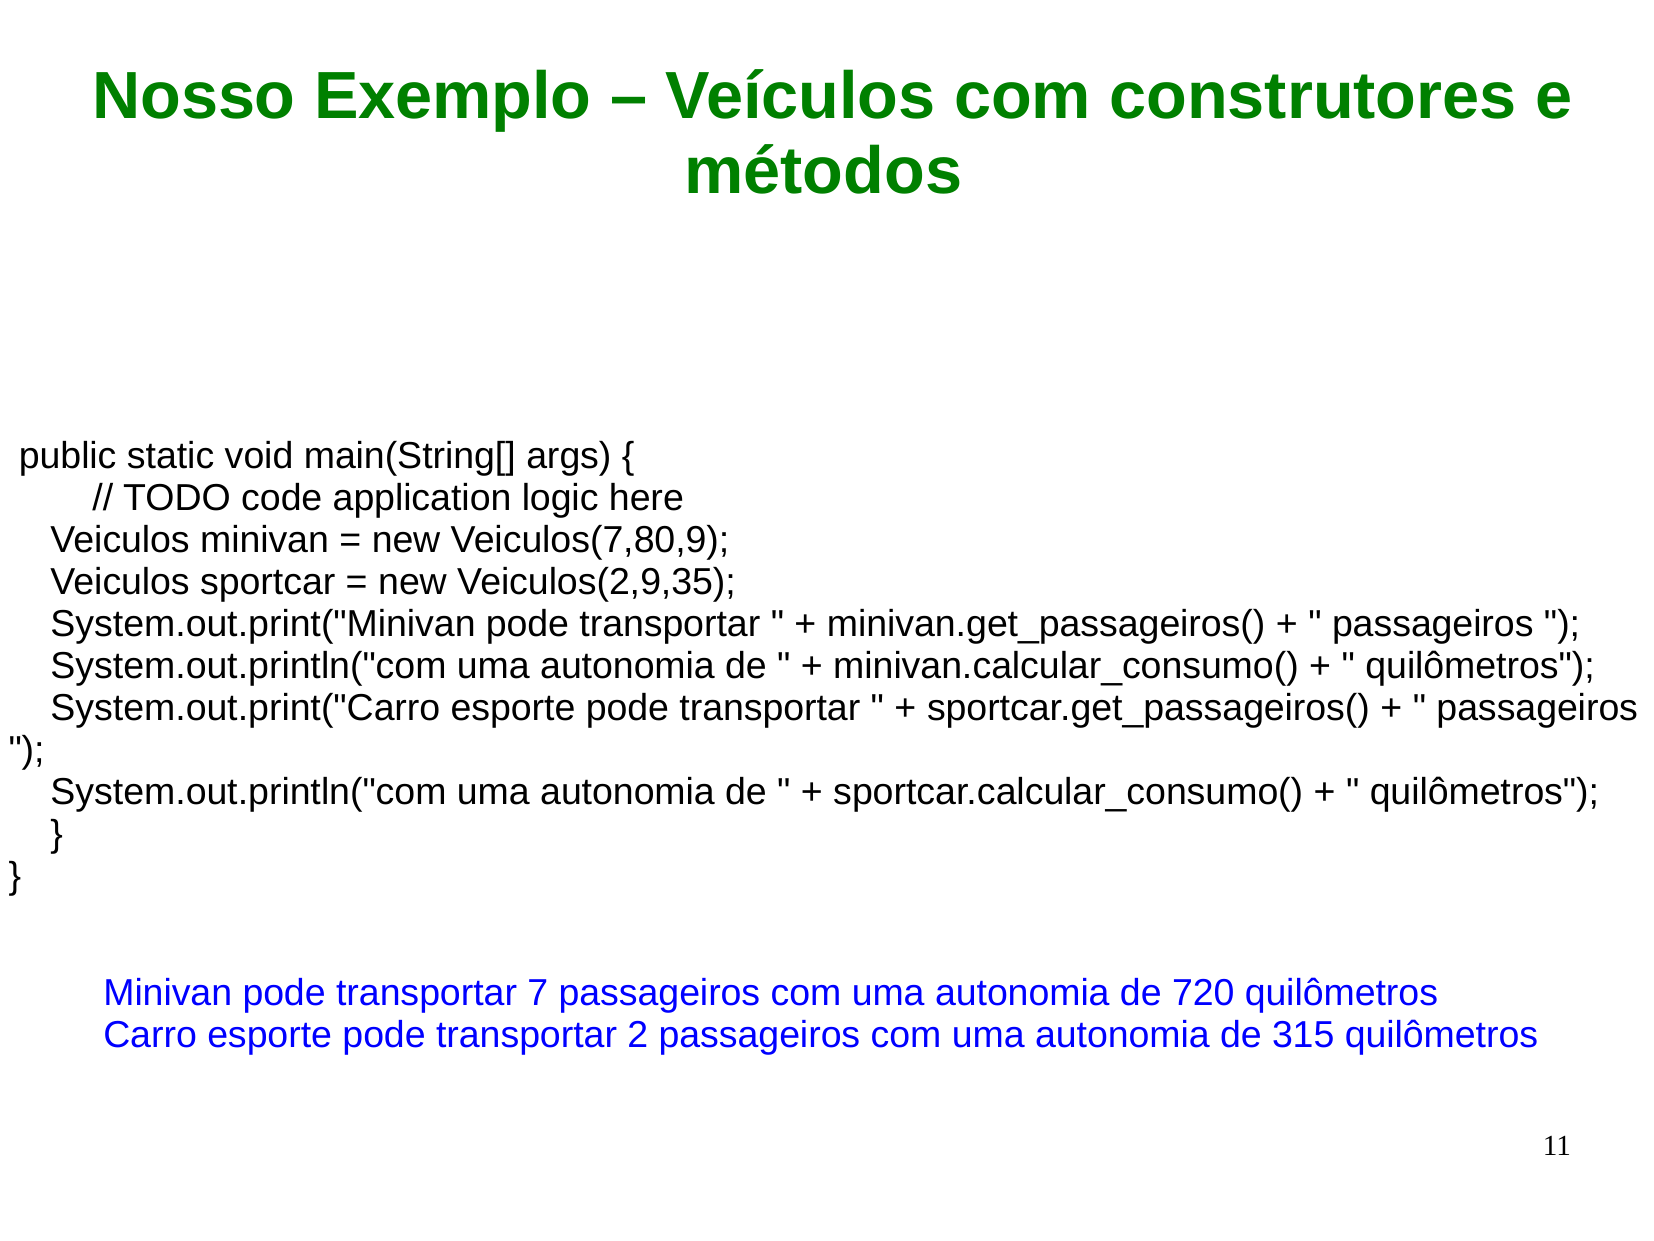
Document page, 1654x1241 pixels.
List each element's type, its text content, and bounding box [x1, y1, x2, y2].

title Nosso Exemplo – Veículos com construtores e métodos [88, 29, 1577, 237]
text_box Minivan pode transportar 7 passageiros com uma autonomia de 720 quilômetros Carro esporte pode transportar 2 passageiros com uma autonomia de 315 quilômetros [88, 964, 1554, 1063]
text_box public static void main(String[] args) { // TODO code application logic here Veiculos minivan = new Veiculos(7,80,9); Veiculos sportcar = new Veiculos(2,9,35); System.out.print("Minivan pode transportar " + minivan.get_passageiros() + " passageiros "); System.out.println("com uma autonomia de " + minivan.calcular_consumo() + " quilômetros"); System.out.print("Carro esporte pode transportar " + sportcar.get_passageiros() + " passageiros "); System.out.println("com uma autonomia de " + sportcar.calcular_consumo() + " quilômetros"); } } [0, 426, 1654, 905]
